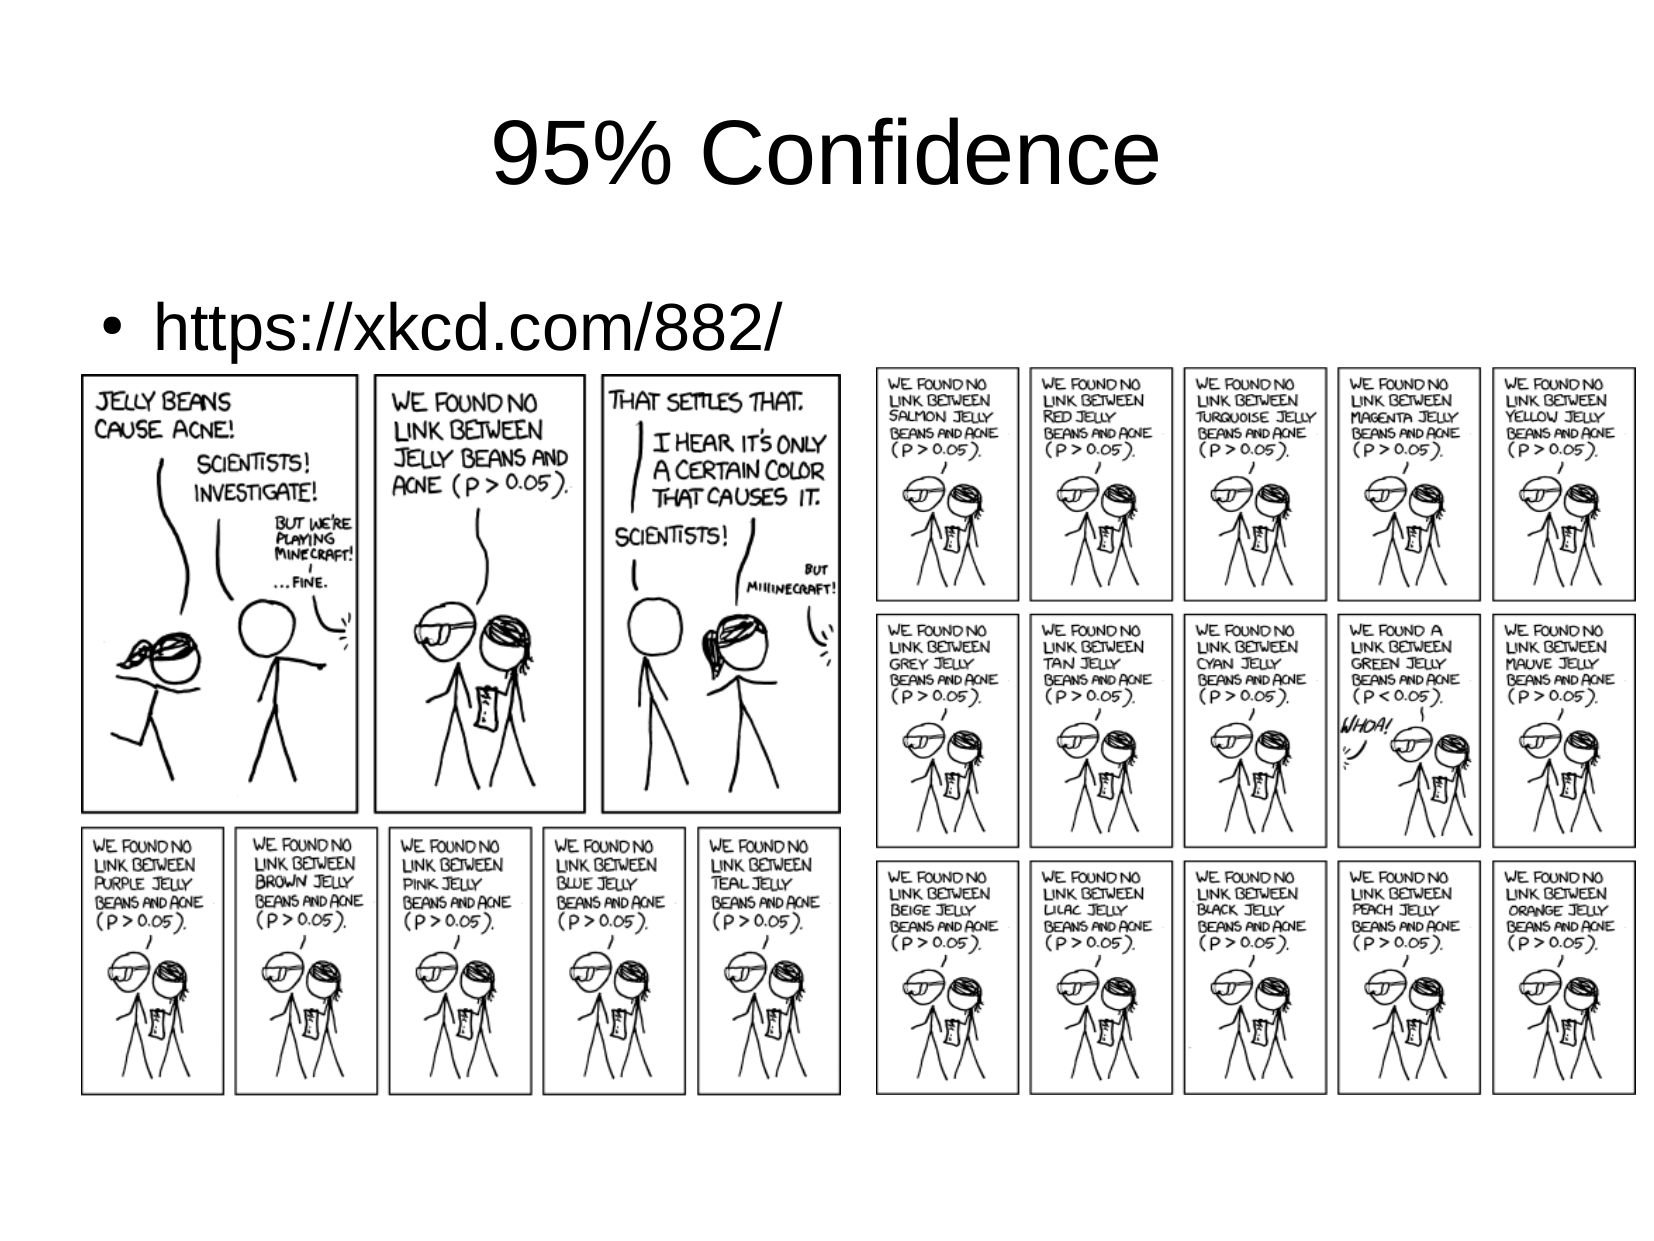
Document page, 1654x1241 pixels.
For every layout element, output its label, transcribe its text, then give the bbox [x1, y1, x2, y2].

picture [876, 366, 1636, 1096]
title 95% Confidence [82, 49, 1571, 257]
picture [81, 374, 841, 1104]
list https://xkcd.com/882/ [82, 290, 1571, 1010]
